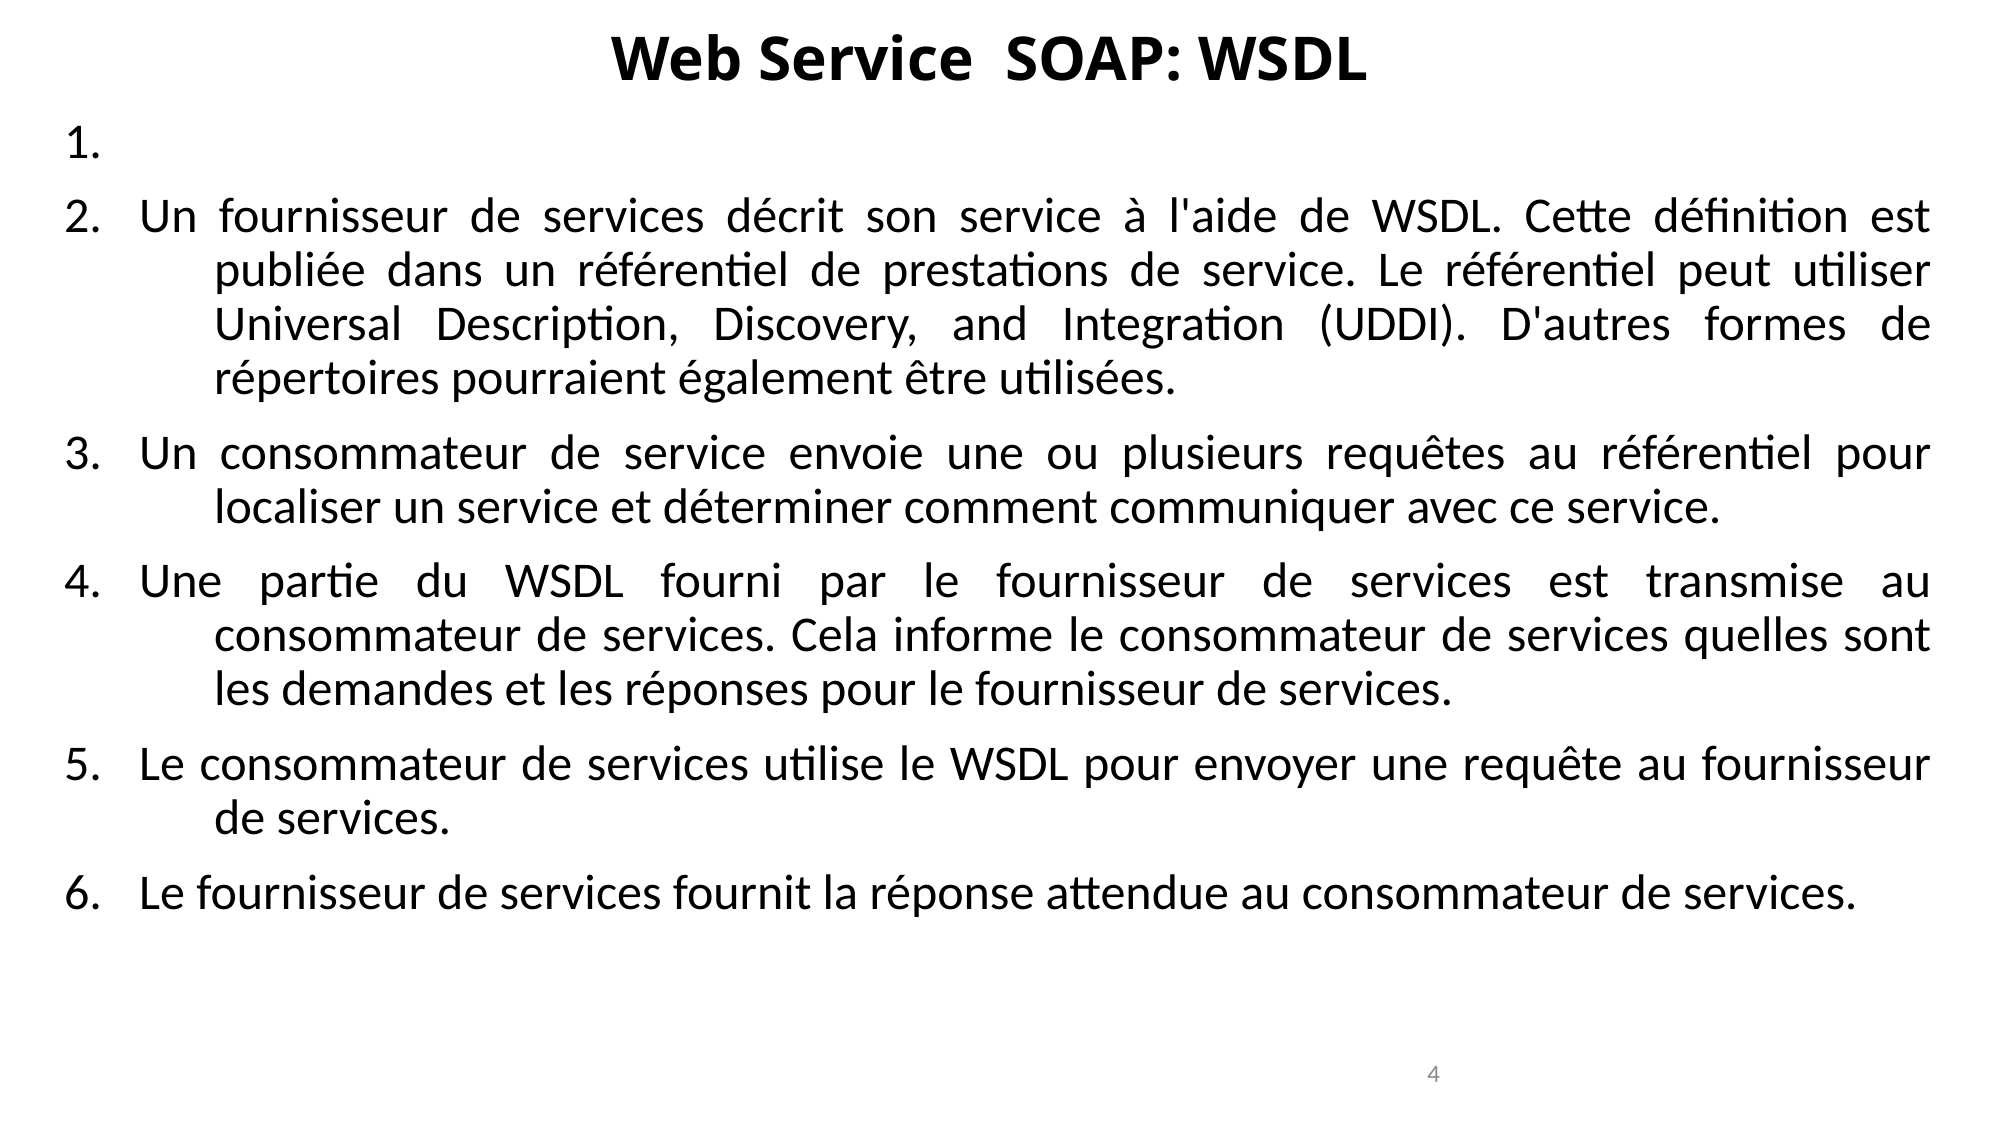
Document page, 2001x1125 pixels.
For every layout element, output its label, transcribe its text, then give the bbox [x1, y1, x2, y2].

title Web Service SOAP: WSDL [49, 14, 1948, 100]
subtitle Un fournisseur de services décrit son service à l'aide de WSDL. Cette définition est publiée dans un référentiel de prestations de service. Le référentiel peut utiliser Universal Description, Discovery, and Integration (UDDI). D'autres formes de répertoires pourraient également être utilisées. Un consommateur de service envoie une ou plusieurs requêtes au référentiel pour localiser un service et déterminer comment communiquer avec ce service. Une partie du WSDL fourni par le fournisseur de services est transmise au consommateur de services. Cela informe le consommateur de services quelles sont les demandes et les réponses pour le fournisseur de services. Le consommateur de services utilise le WSDL pour envoyer une requête au fournisseur de services. Le fournisseur de services fournit la réponse attendue au consommateur de services. [49, 100, 1948, 1043]
text_box [1412, 1042, 1863, 1103]
